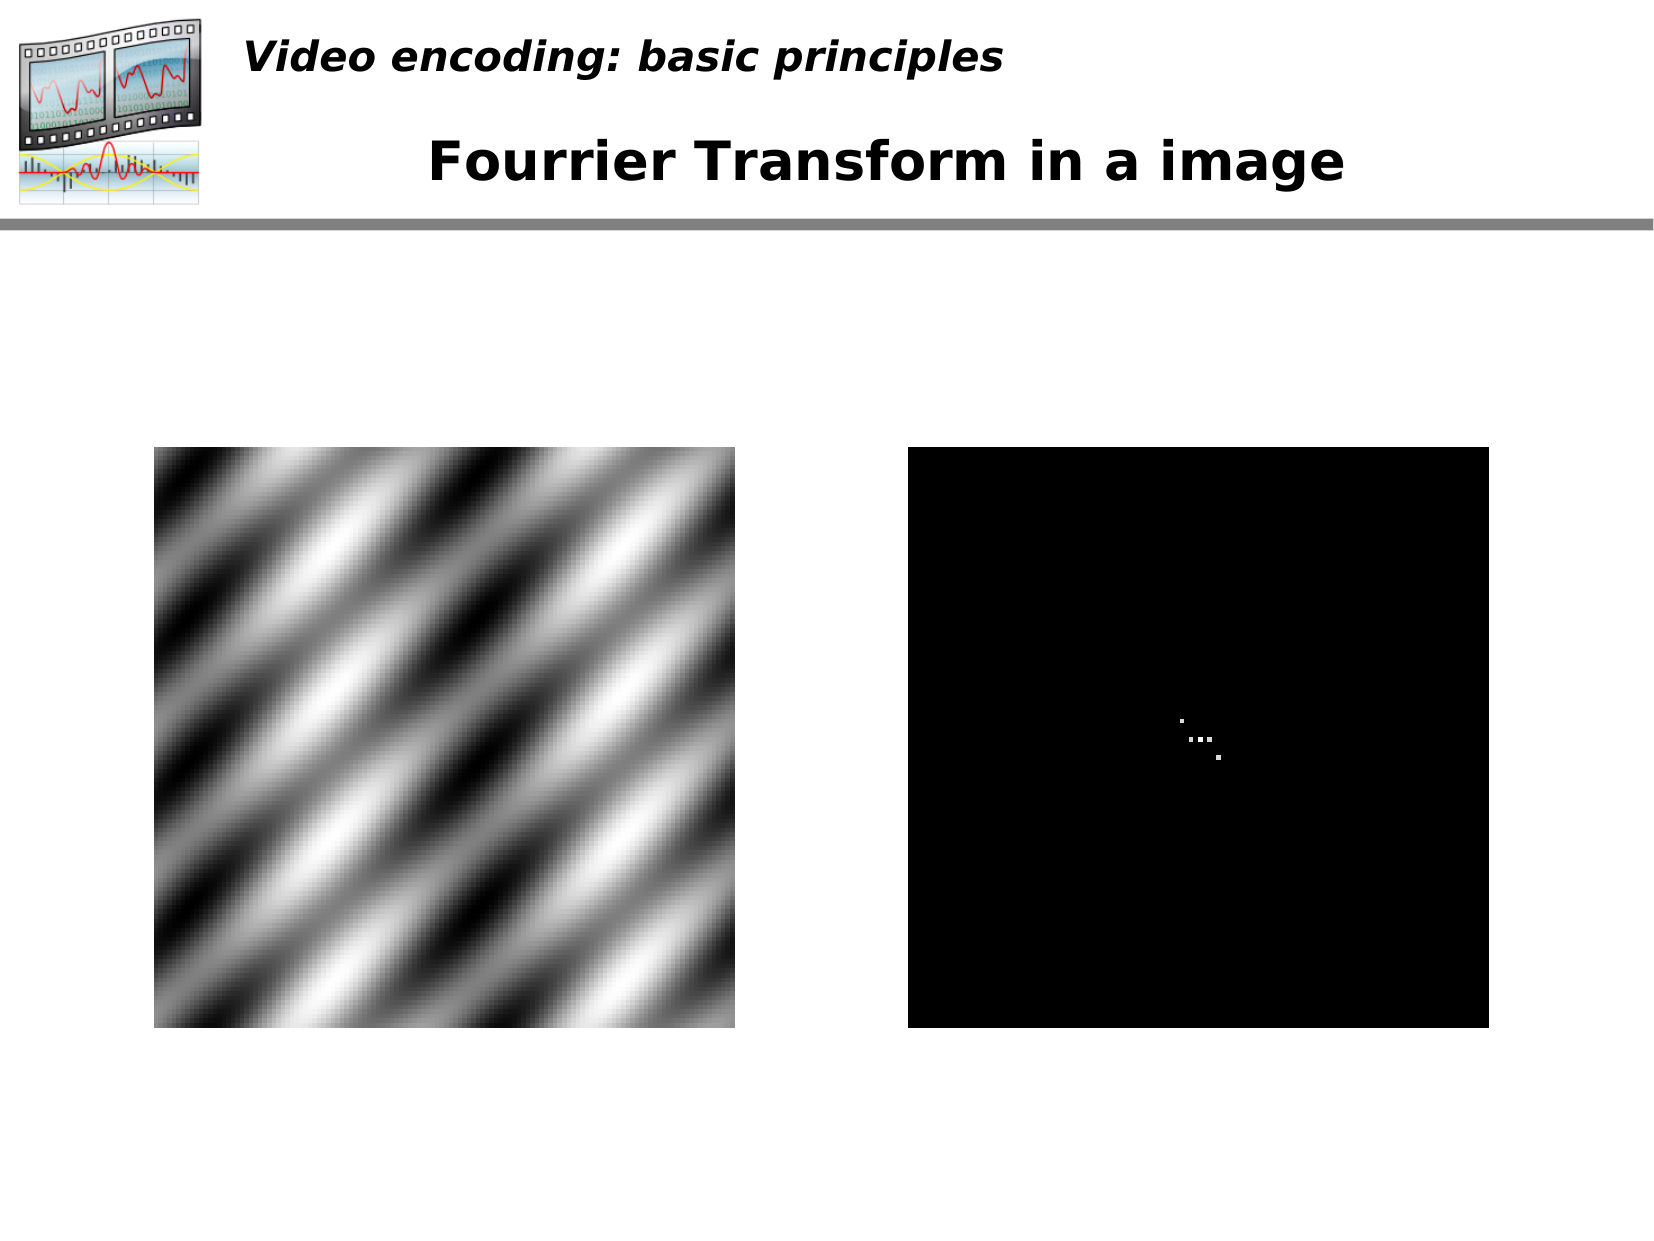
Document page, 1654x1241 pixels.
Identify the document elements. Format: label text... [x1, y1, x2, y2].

text_box Video encoding: basic principles [228, 25, 1020, 89]
text_box [0, 218, 1654, 231]
picture [0, 2, 225, 218]
picture [908, 447, 1489, 1028]
picture [154, 447, 735, 1028]
text_box Fourrier Transform in a image [413, 122, 1363, 201]
